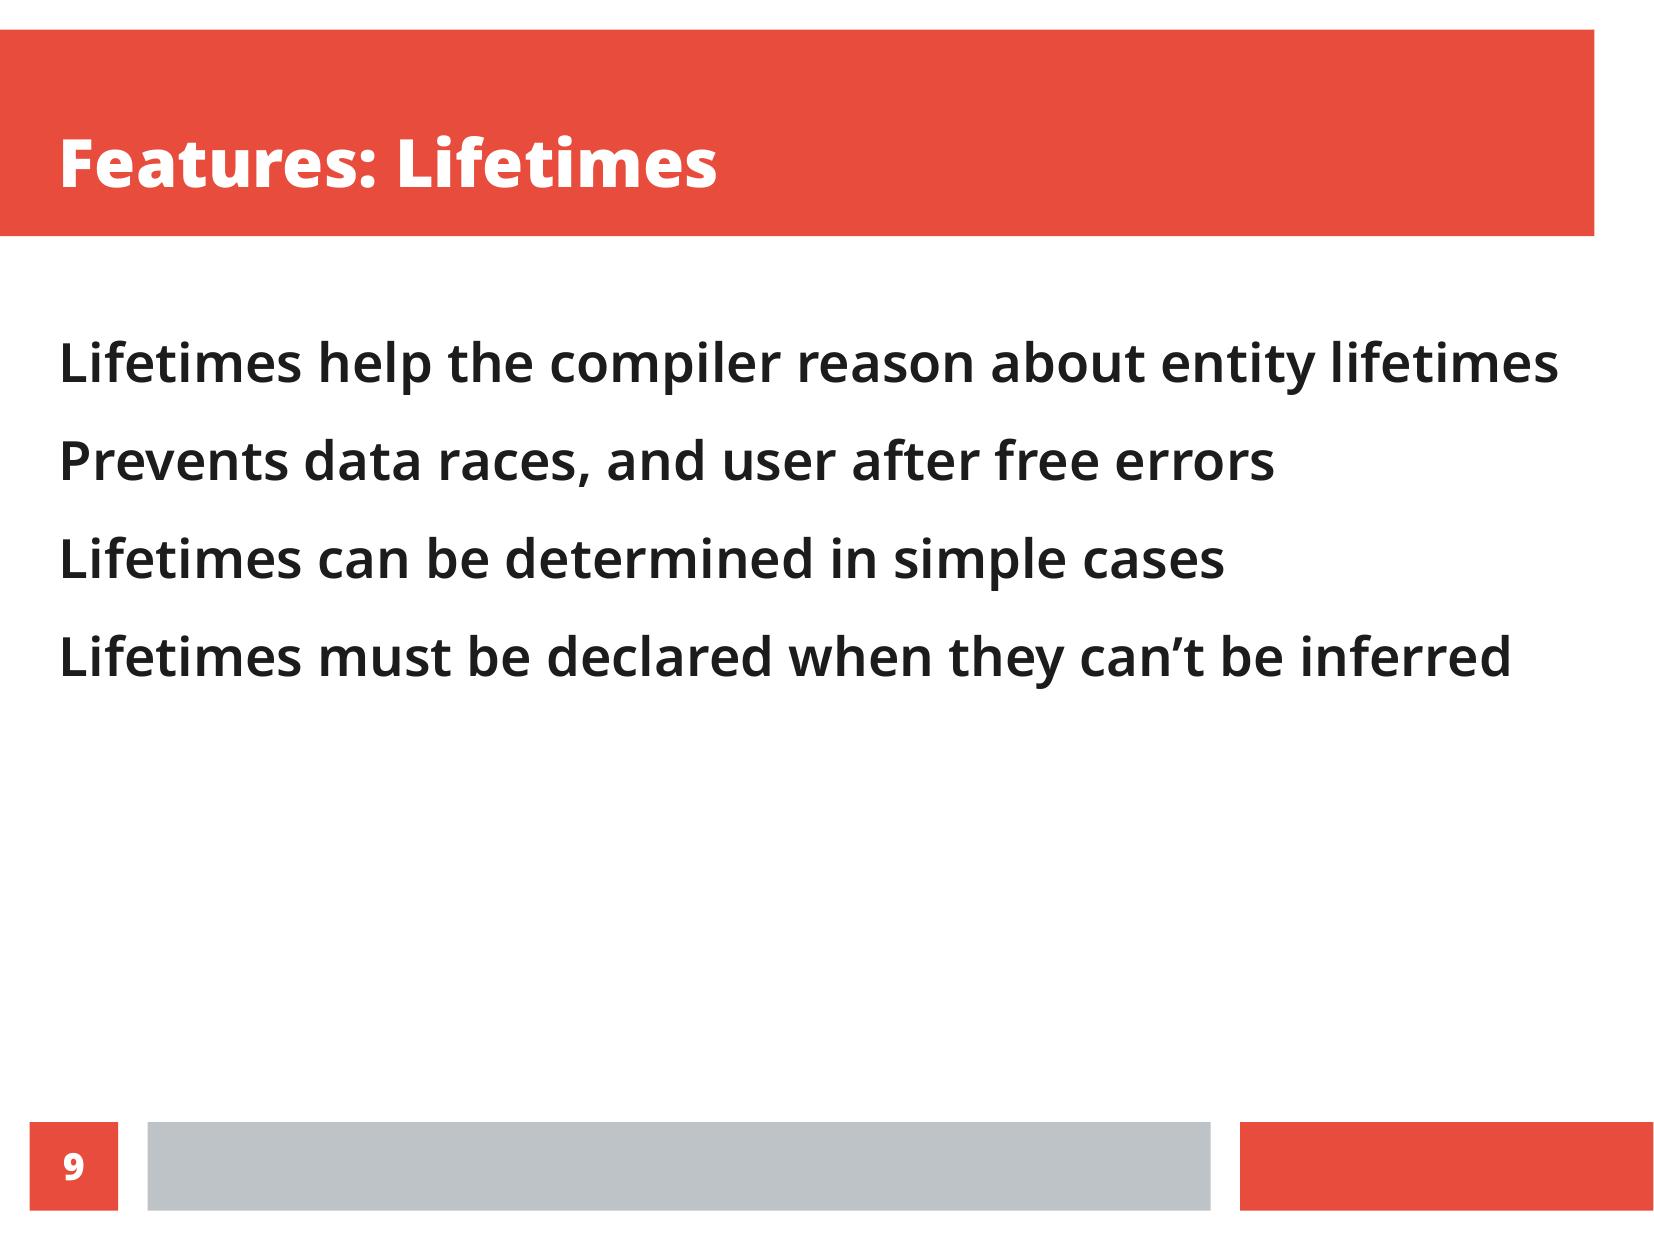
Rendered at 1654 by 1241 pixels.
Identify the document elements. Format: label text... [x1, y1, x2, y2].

list Lifetimes help the compiler reason about entity lifetimes Prevents data races, and user after free errors Lifetimes can be determined in simple cases Lifetimes must be declared when they can’t be inferred [59, 324, 1565, 1093]
title Features: Lifetimes [59, 59, 1595, 207]
